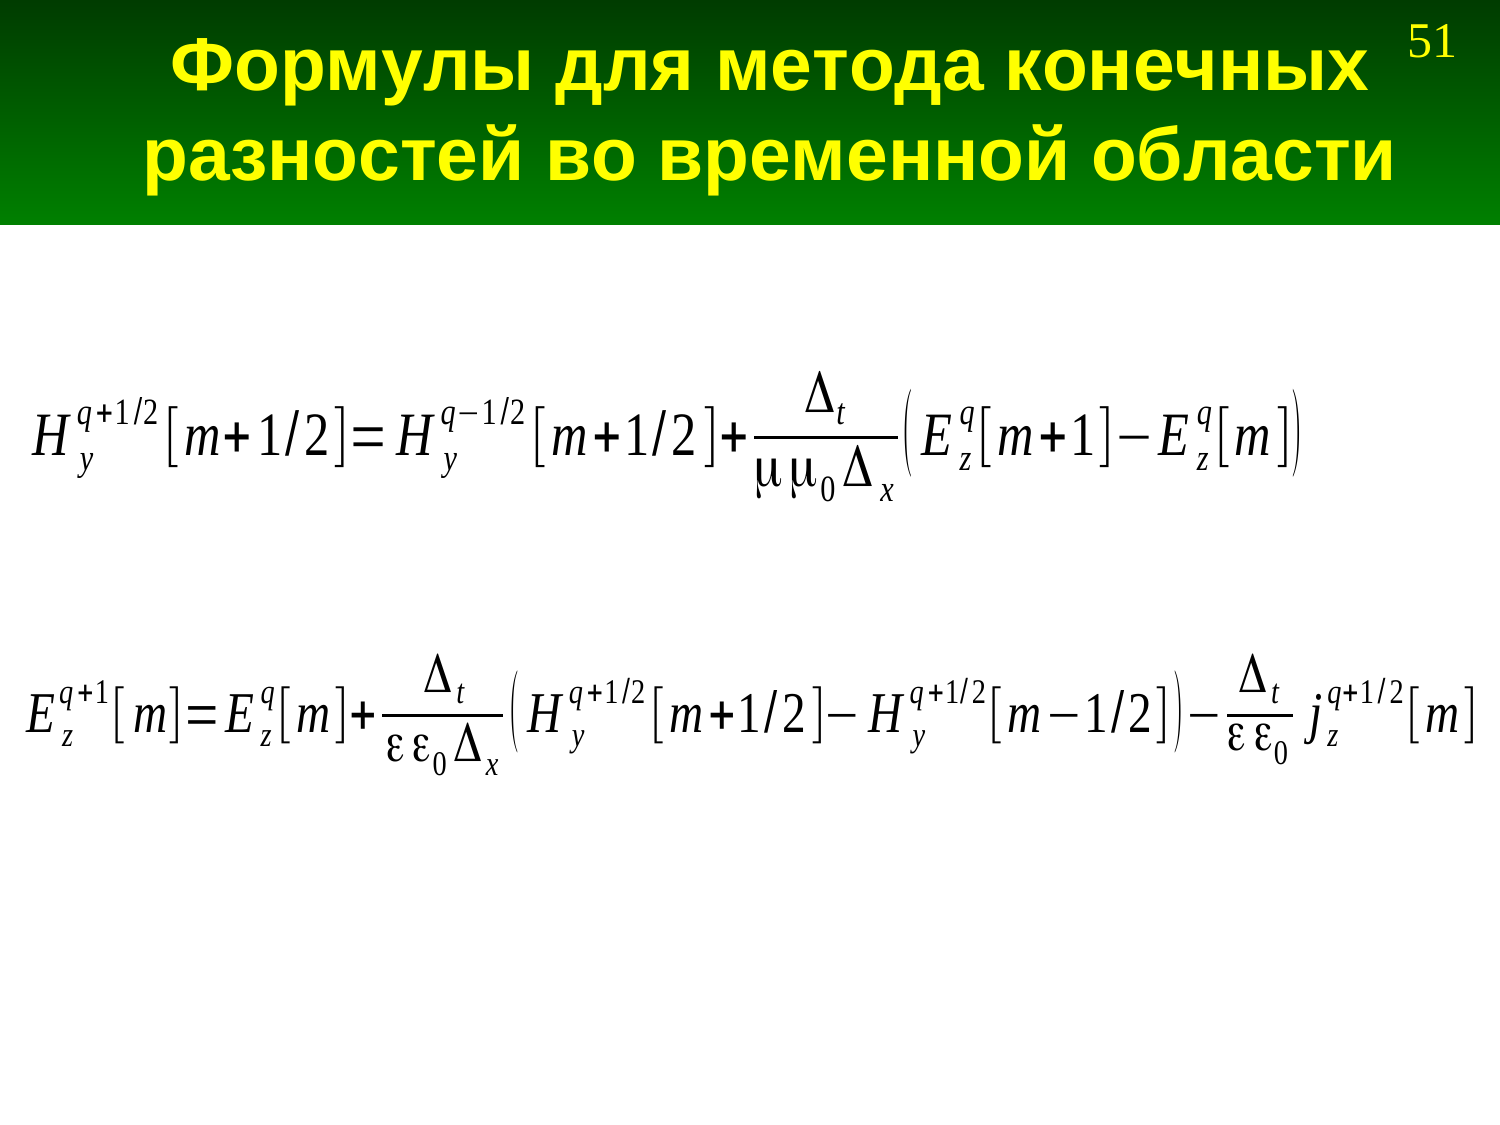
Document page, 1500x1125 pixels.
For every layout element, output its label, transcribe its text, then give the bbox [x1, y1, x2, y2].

chart [11, 649, 1489, 783]
title Формулы для метода конечных разностей во временной области [100, 7, 1441, 204]
chart [16, 366, 1316, 510]
